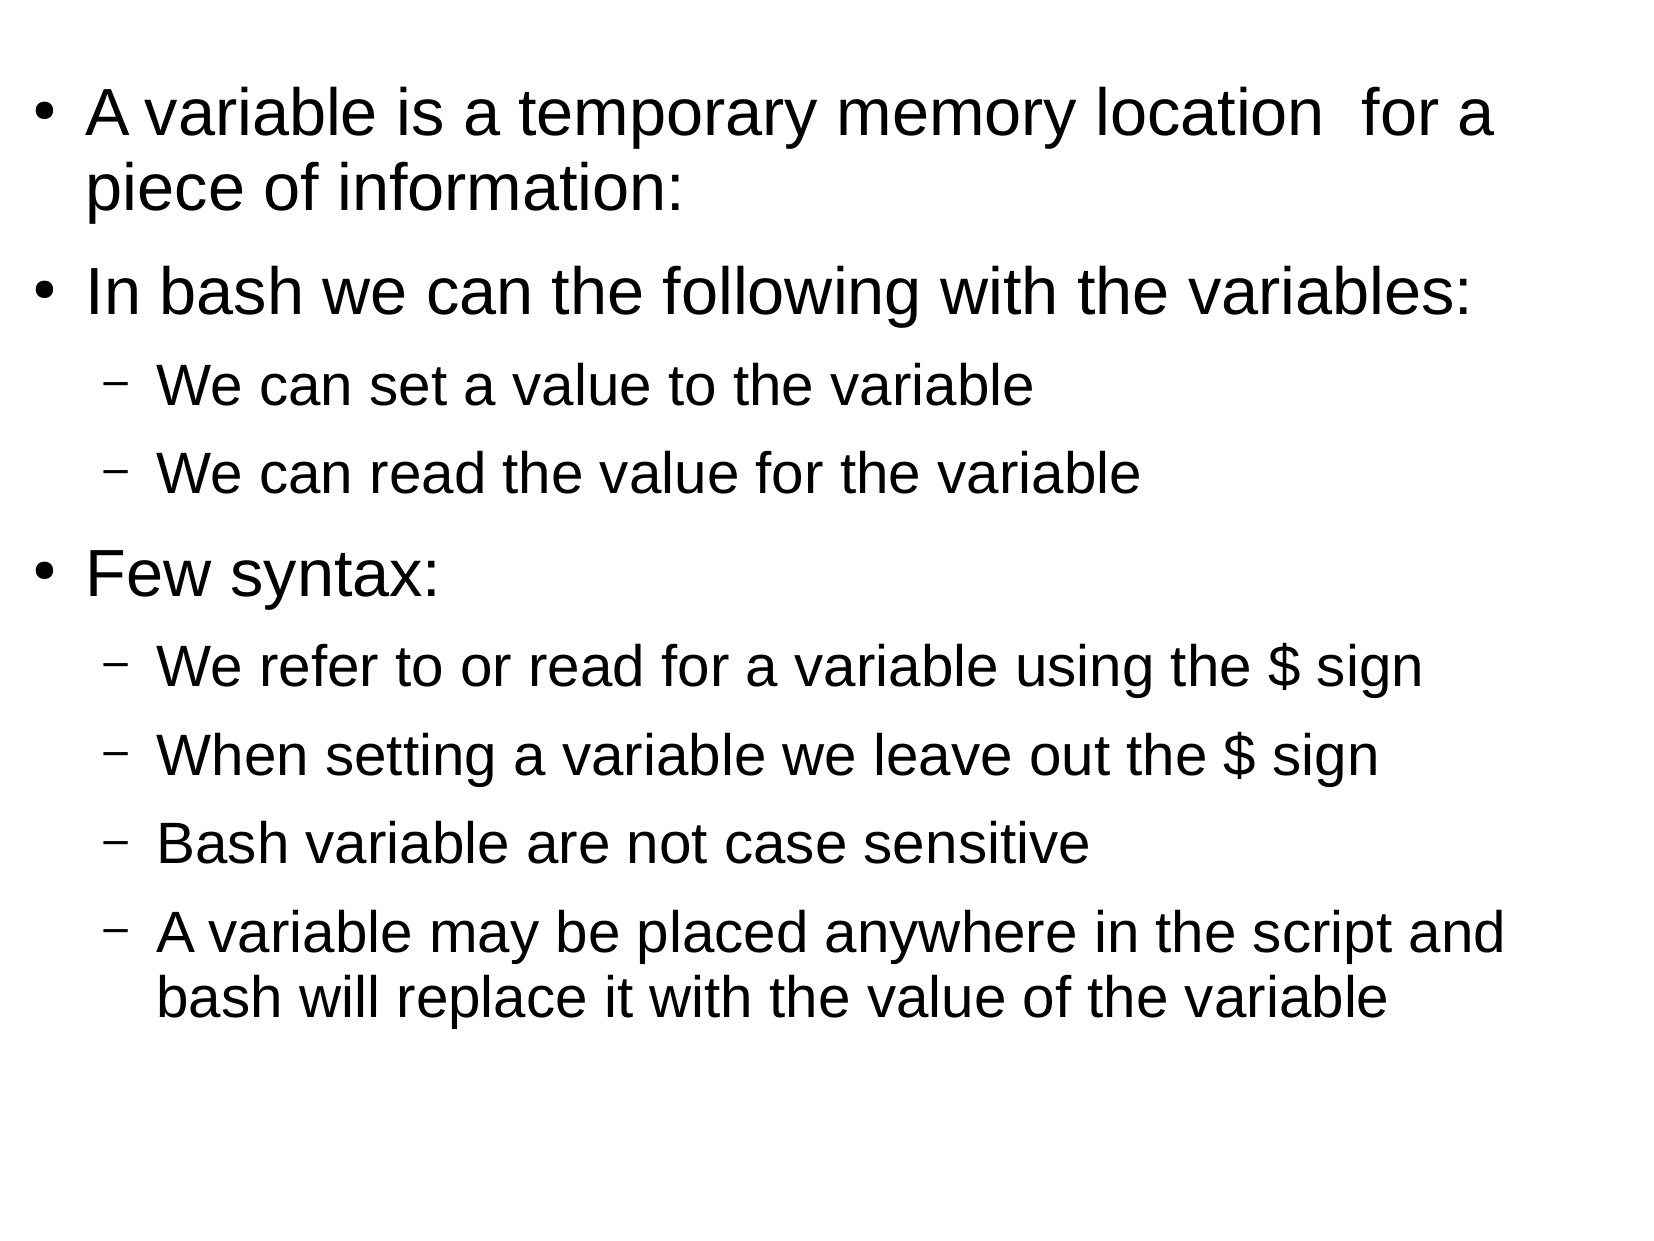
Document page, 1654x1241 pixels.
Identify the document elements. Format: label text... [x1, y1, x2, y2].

list A variable is a temporary memory location for a piece of information: In bash we can the following with the variables: We can set a value to the variable We can read the value for the variable Few syntax: We refer to or read for a variable using the $ sign When setting a variable we leave out the $ sign Bash variable are not case sensitive A variable may be placed anywhere in the script and bash will replace it with the value of the variable [15, 75, 1571, 1186]
